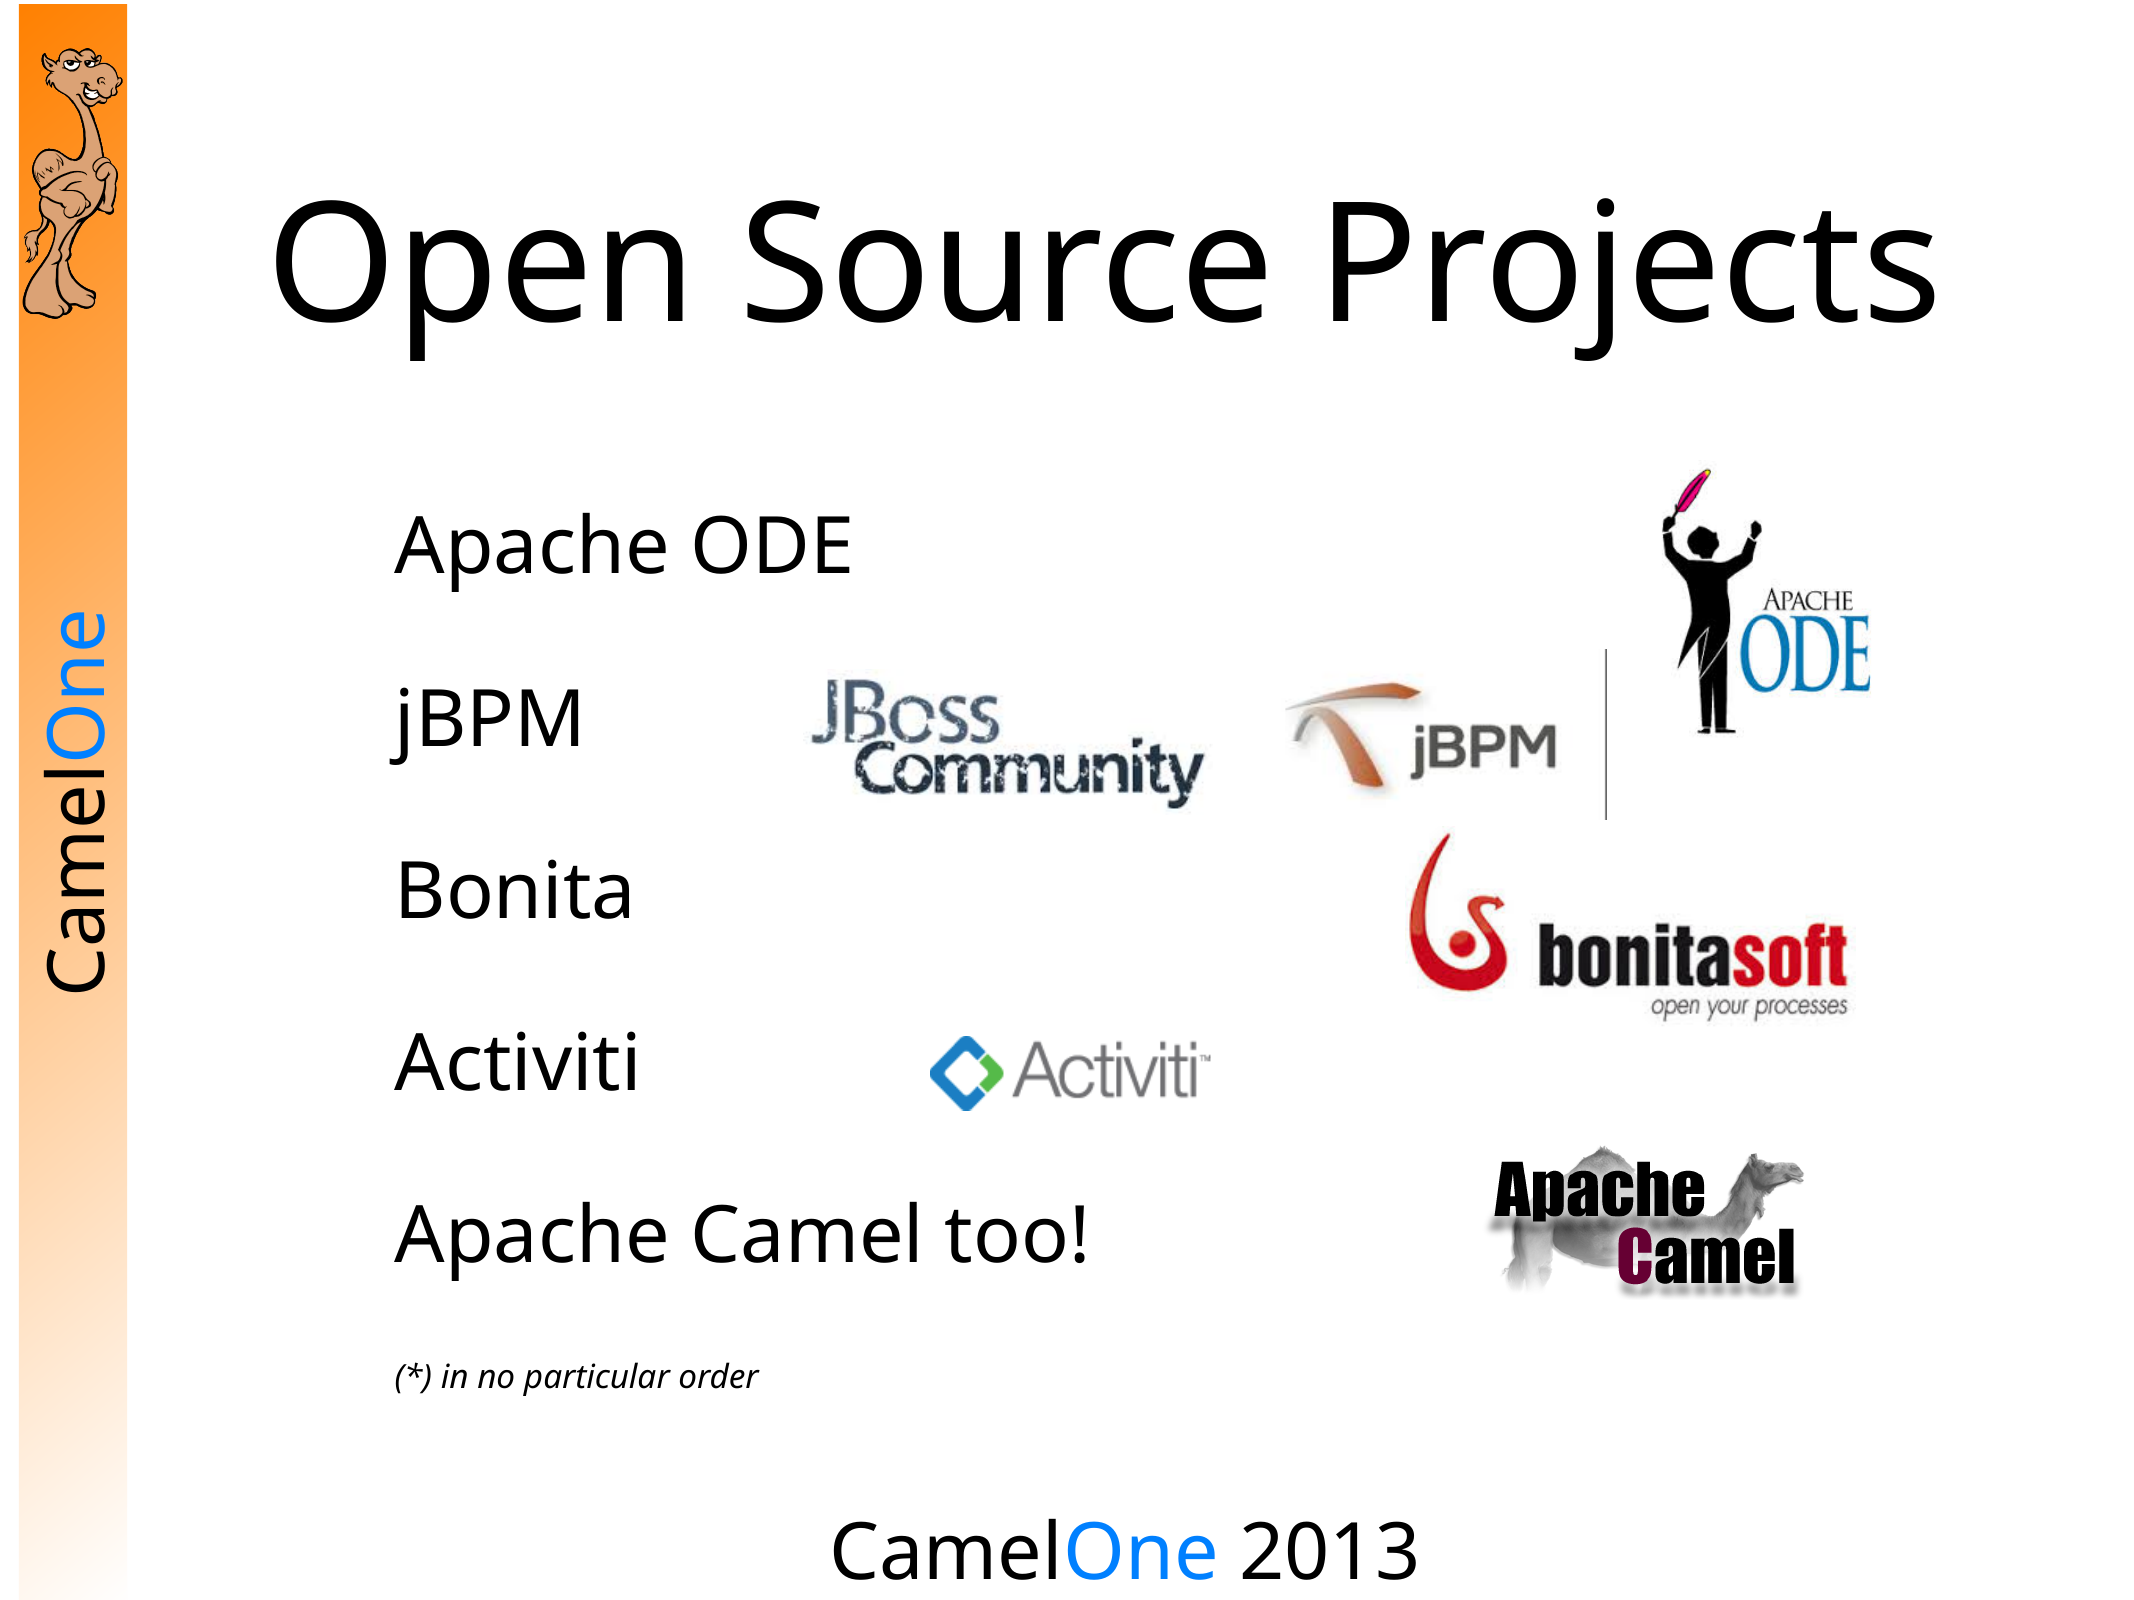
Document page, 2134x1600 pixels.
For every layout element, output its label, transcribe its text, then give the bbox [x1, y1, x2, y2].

title Q&A [18, 339, 128, 433]
picture [1405, 826, 1856, 1028]
picture [803, 669, 1213, 815]
picture [1476, 1133, 1819, 1300]
list Apache ODE jBPM Bonita Activiti Apache Camel too! (*) in no particular order [271, 413, 2024, 1477]
picture [1248, 649, 1607, 820]
picture [1653, 460, 1879, 745]
picture [22, 48, 123, 319]
title Open Source Projects [228, 46, 1981, 464]
picture [930, 1036, 1217, 1111]
